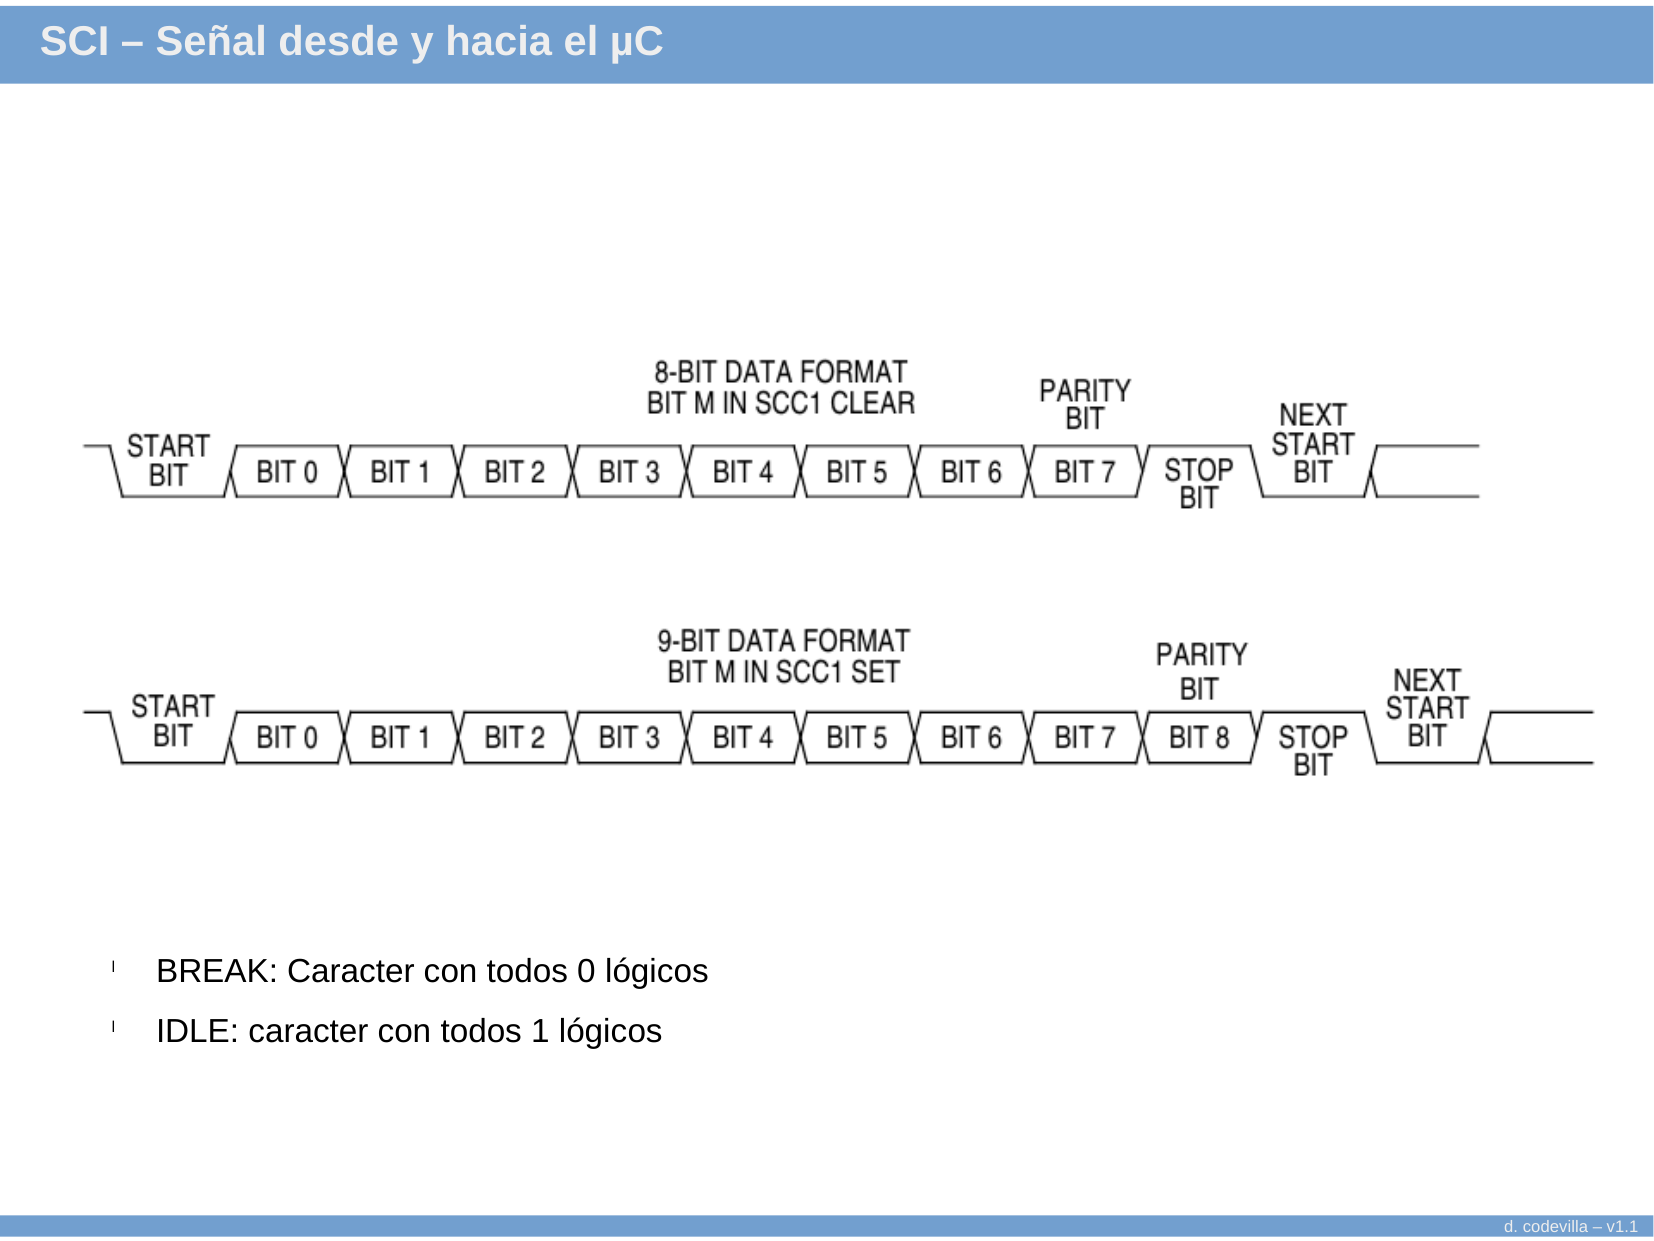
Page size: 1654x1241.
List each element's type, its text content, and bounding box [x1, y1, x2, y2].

picture [26, 338, 1631, 800]
text_box BREAK: Caracter con todos 0 lógicos IDLE: caracter con todos 1 lógicos [96, 921, 789, 1049]
text_box SCI – Señal desde y hacia el µC [25, 6, 746, 78]
